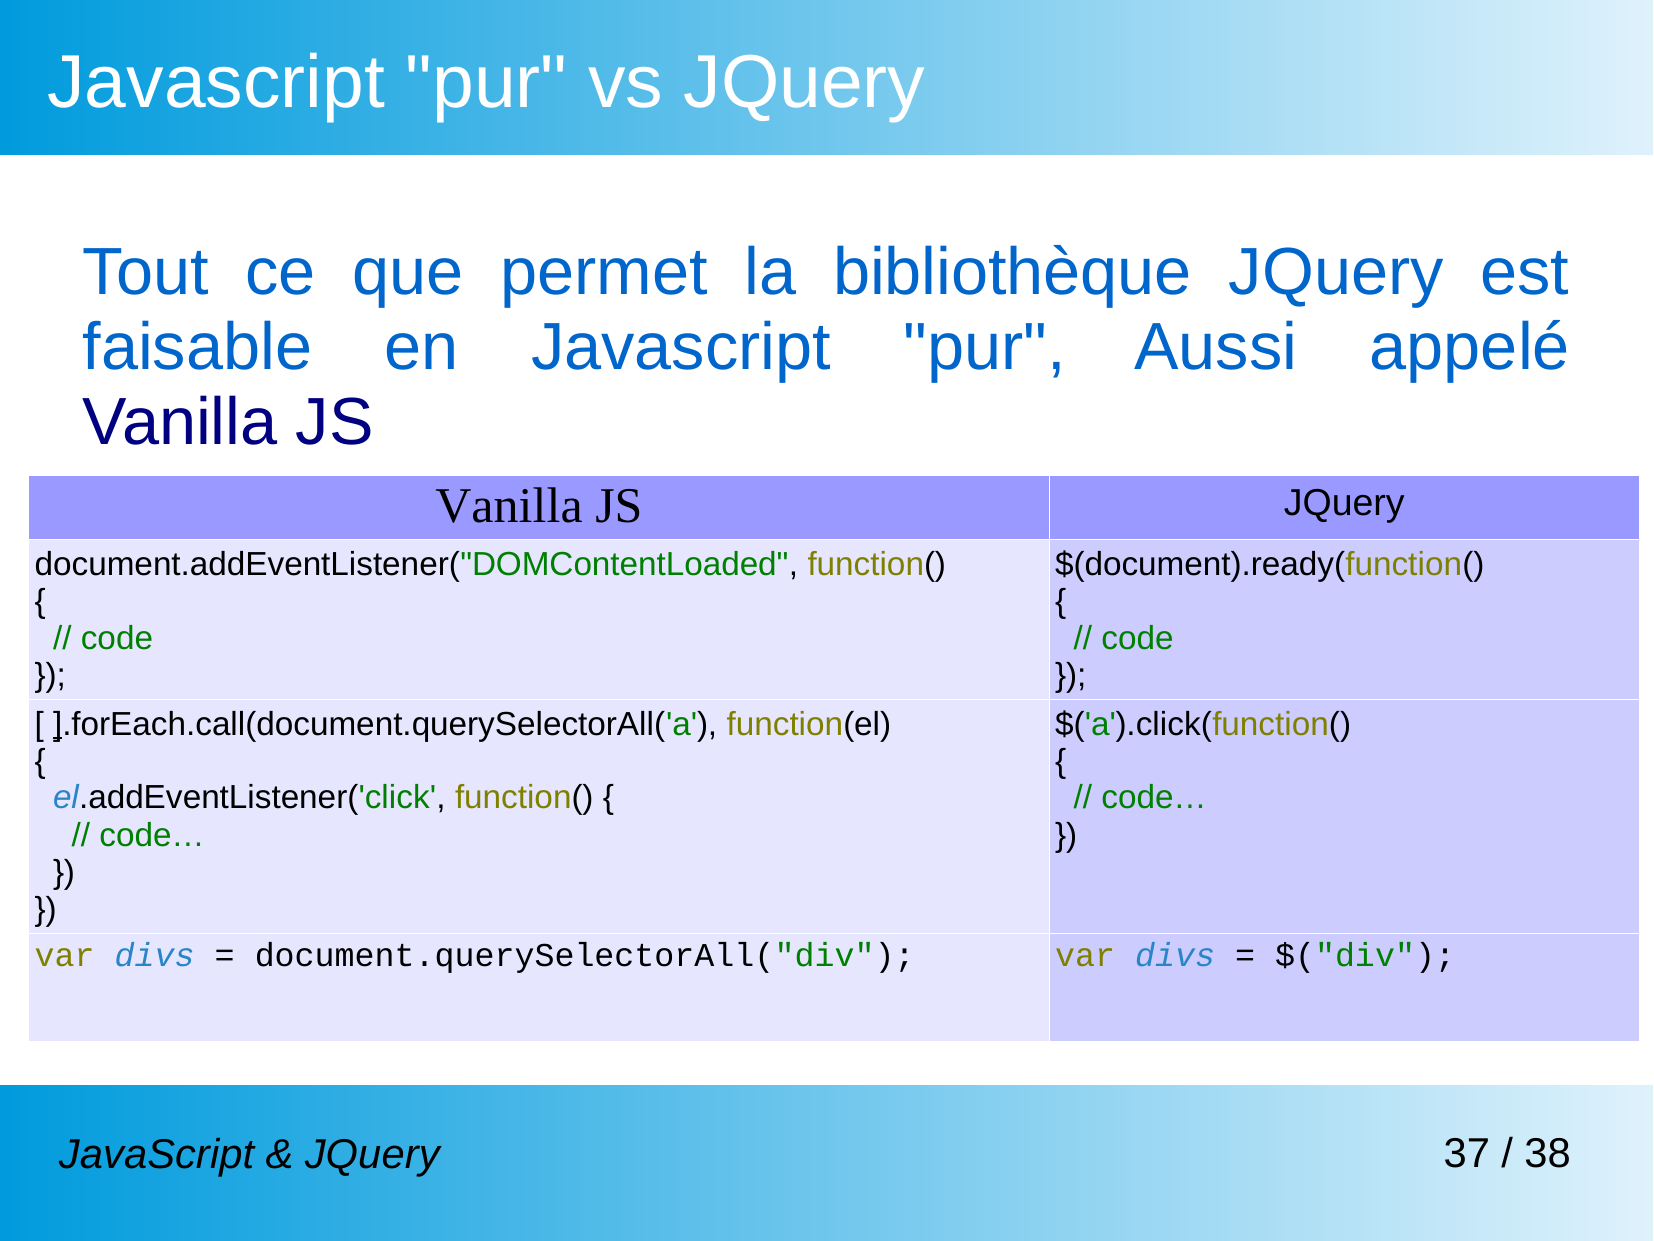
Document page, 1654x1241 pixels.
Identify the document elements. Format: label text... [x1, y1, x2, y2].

table_cell var divs = document.querySelectorAll("div"); [29, 934, 1049, 1041]
table_cell [ ].forEach.call(document.querySelectorAll('a'), function(el) { el.addEventListener('click', function() { // code… }) }) [29, 700, 1049, 933]
list Tout ce que permet la bibliothèque JQuery est faisable en Javascript "pur", Aussi appelé Vanilla JS [82, 234, 1571, 443]
title Javascript "pur" vs JQuery [47, 28, 1536, 134]
table_cell var divs = $("div"); [1050, 934, 1639, 1041]
table_cell $('a').click(function() { // code… }) [1050, 700, 1639, 933]
table_cell document.addEventListener("DOMContentLoaded", function() { // code }); [29, 540, 1049, 699]
table_header Vanilla JS [29, 476, 1049, 539]
table_cell $(document).ready(function() { // code }); [1050, 540, 1639, 699]
table_header JQuery [1050, 476, 1639, 539]
